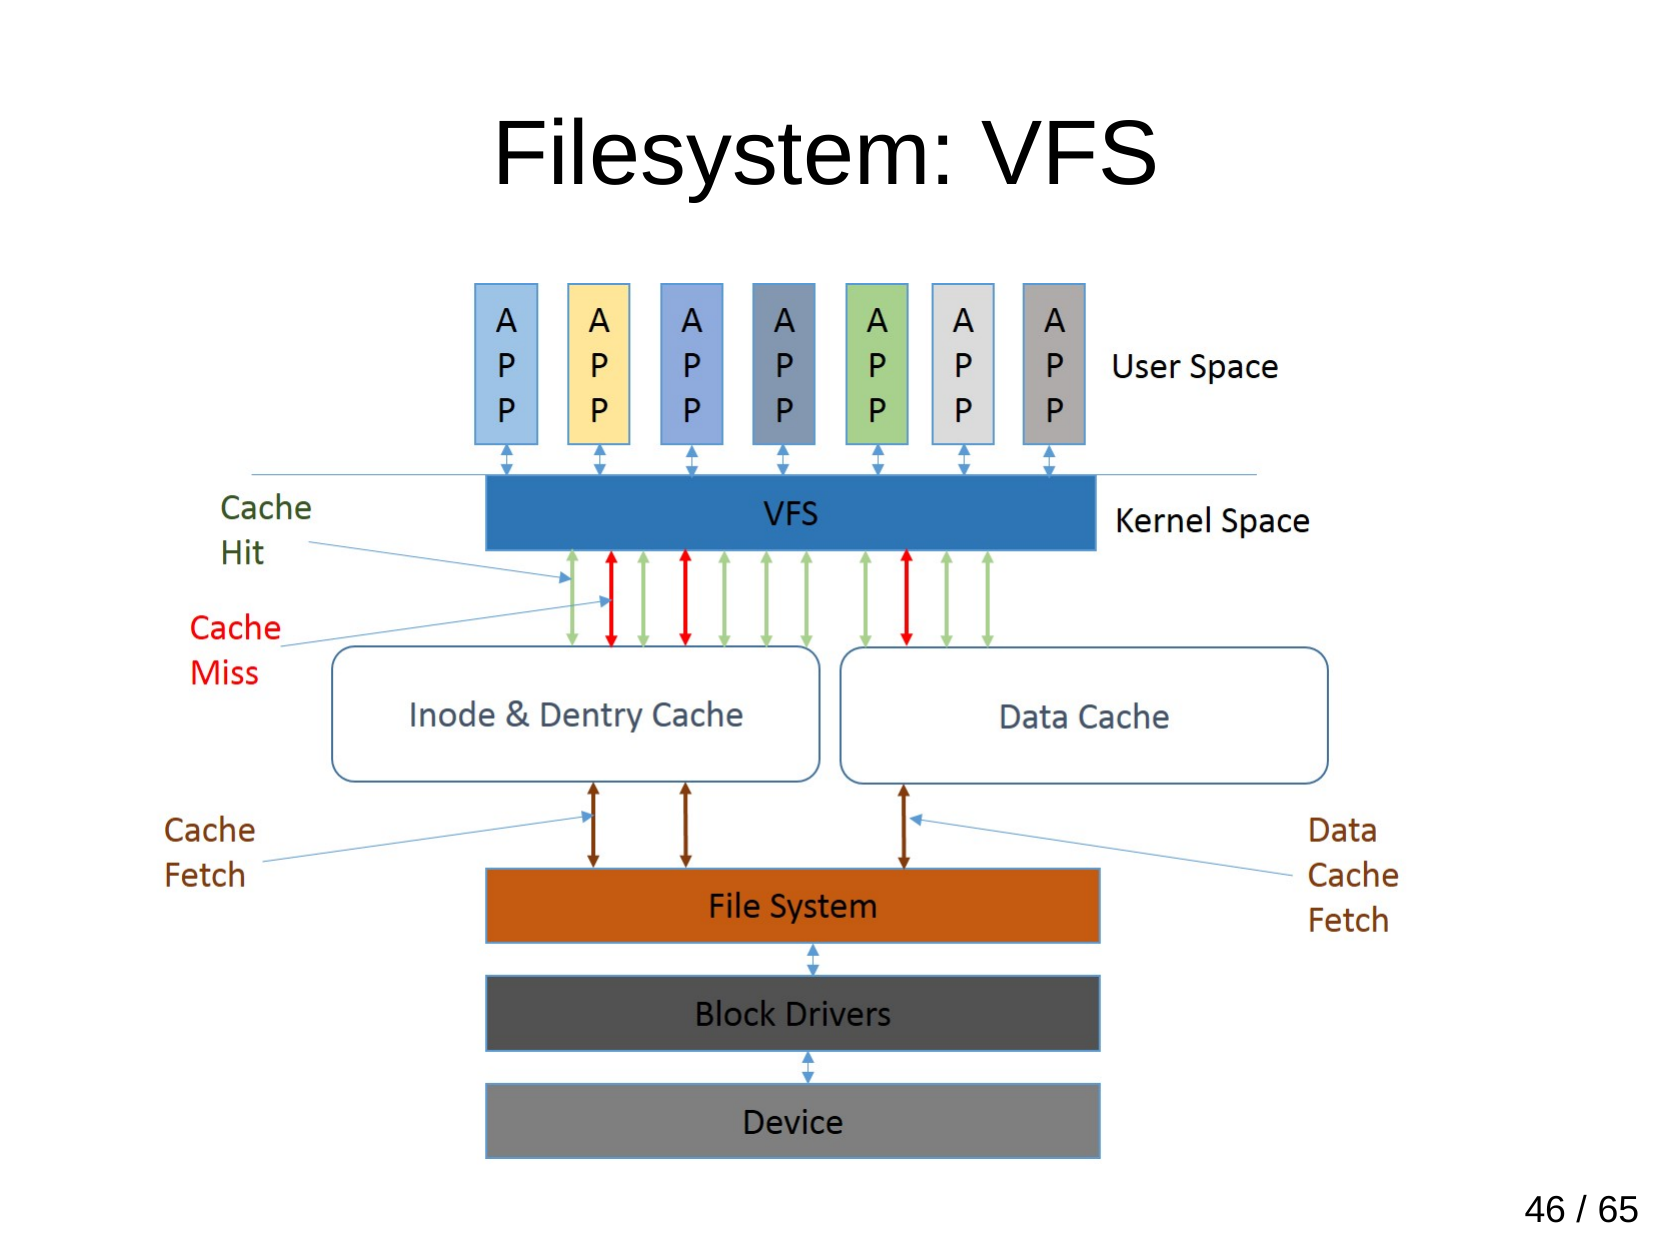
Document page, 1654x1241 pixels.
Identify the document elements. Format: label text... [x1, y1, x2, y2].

picture [141, 283, 1464, 1167]
title Filesystem: VFS [82, 49, 1571, 257]
text_box <number> / 65 [1380, 1181, 1654, 1238]
